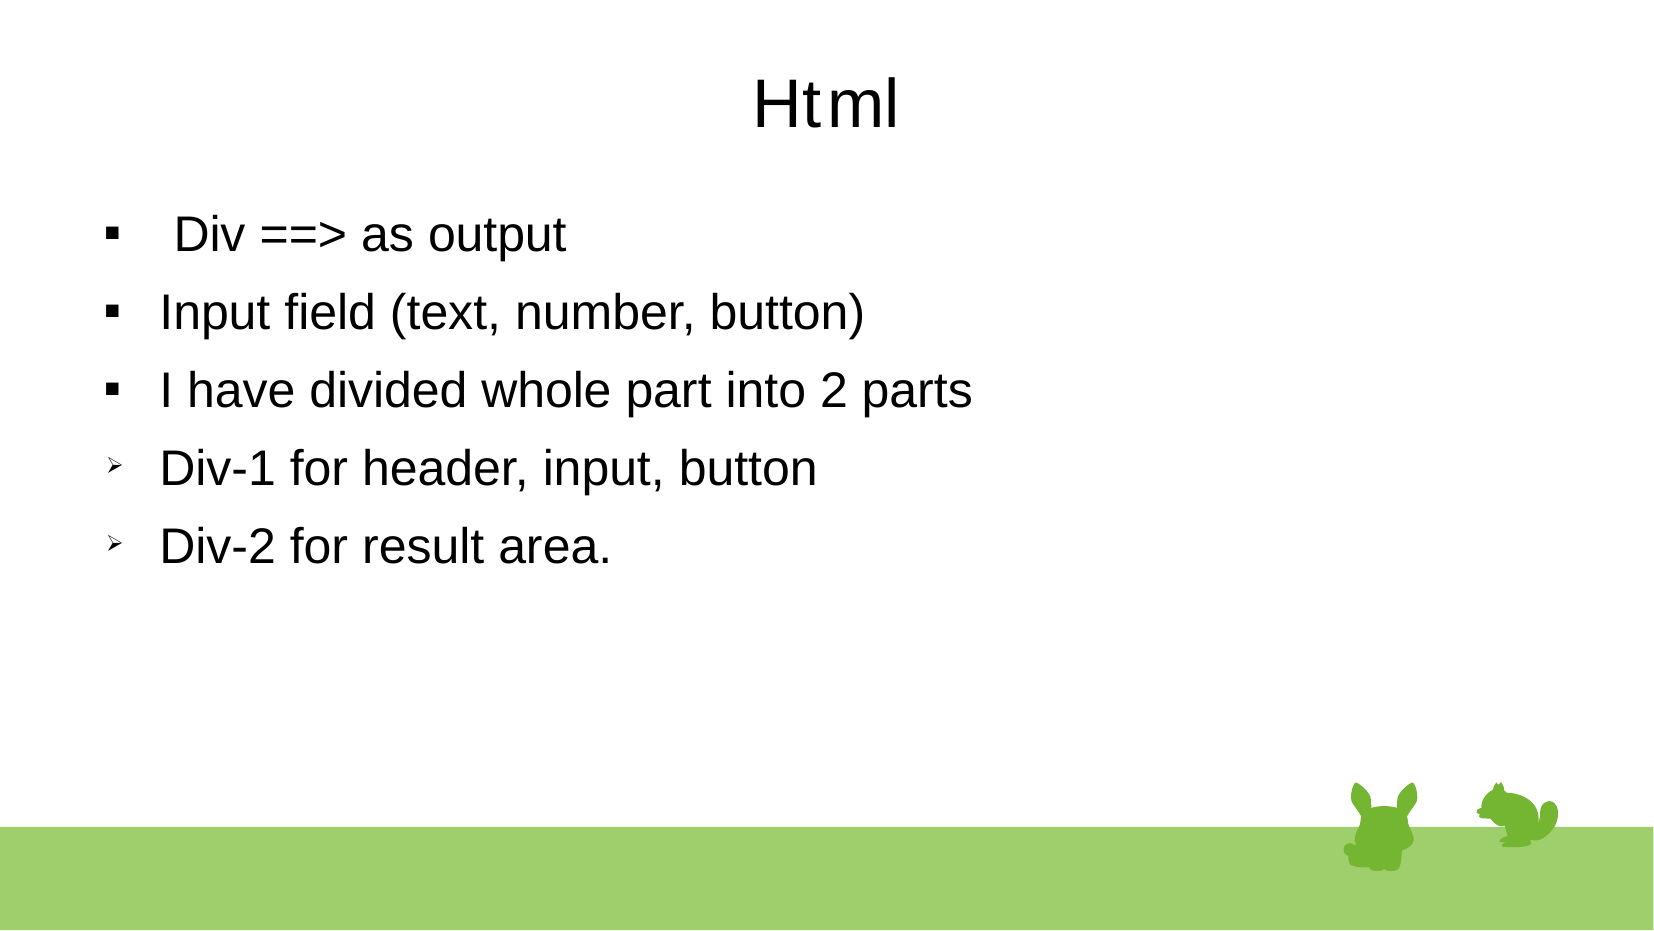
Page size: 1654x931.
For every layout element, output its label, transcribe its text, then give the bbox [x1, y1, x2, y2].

list Div ==> as output Input field (text, number, button) I have divided whole part into 2 parts Div-1 for header, input, button Div-2 for result area. [88, 206, 1565, 739]
title Ht ml [88, 29, 1565, 178]
